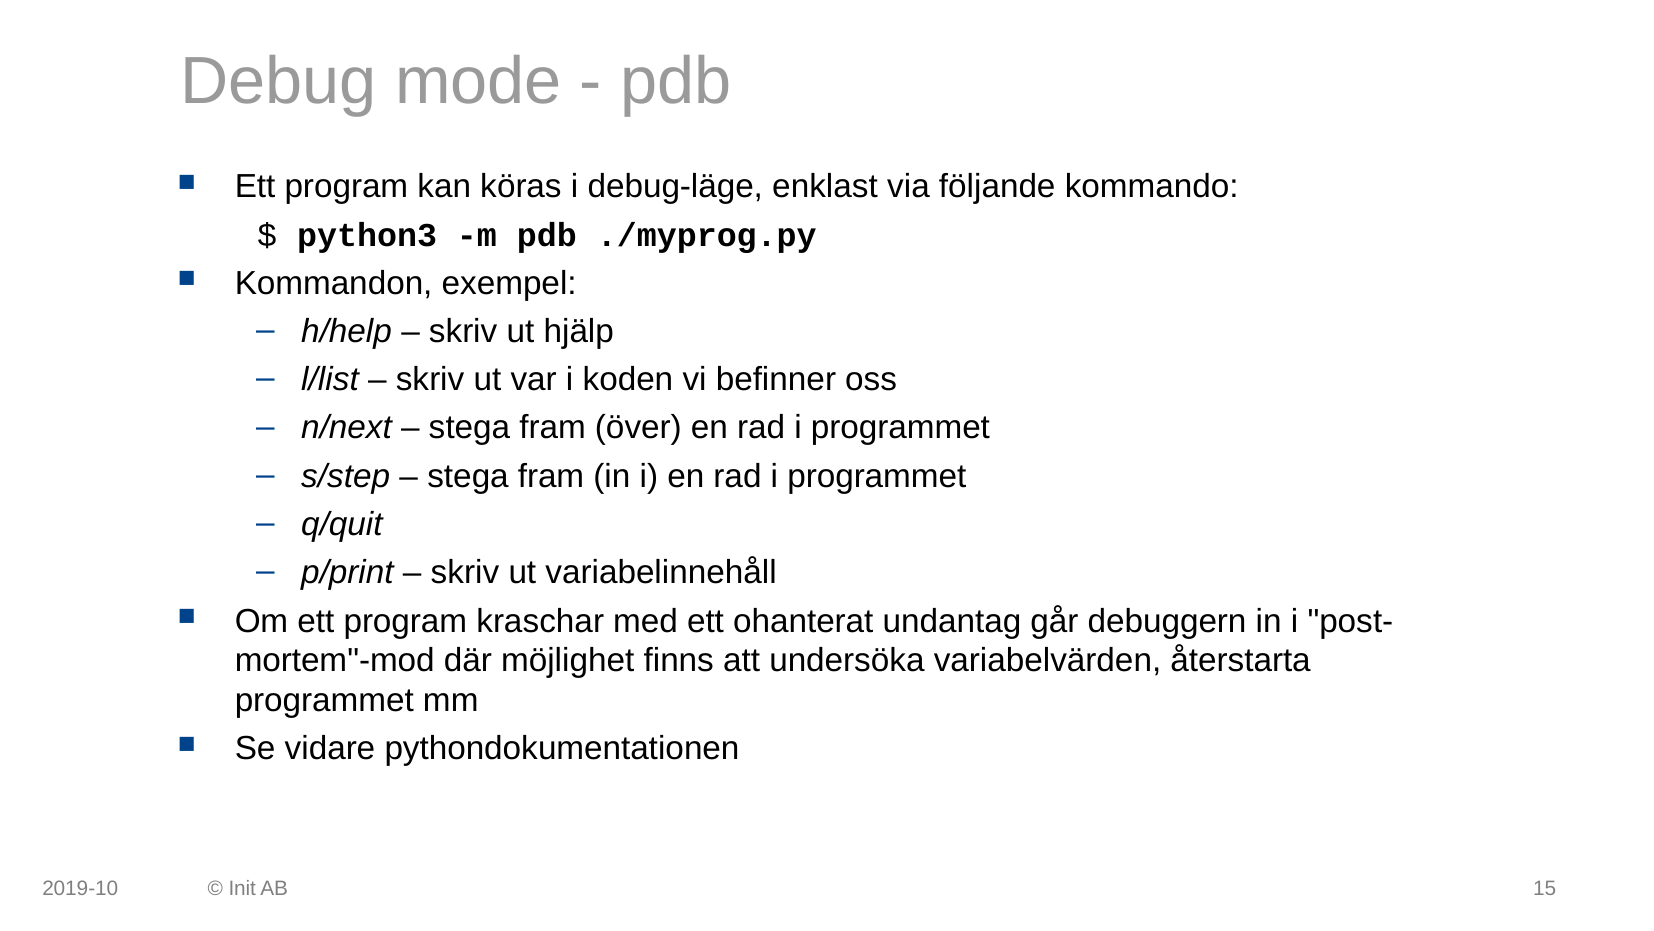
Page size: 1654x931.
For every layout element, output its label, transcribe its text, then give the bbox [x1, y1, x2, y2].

text_box <nummer> [1488, 857, 1571, 908]
text_box 2019-10 [27, 857, 166, 908]
text_box © Init AB [192, 857, 1461, 908]
text_box Debug mode - pdb [165, 0, 1489, 125]
text_box Ett program kan köras i debug-läge, enklast via följande kommando: $ python3 -m pdb ./myprog.py Kommandon, exempel: h/help – skriv ut hjälp l/list – skriv ut var i koden vi befinner oss n/next – stega fram (över) en rad i programmet s/step – stega fram (in i) en rad i programmet q/quit p/print – skriv ut variabelinnehåll Om ett program kraschar med ett ohanterat undantag går debuggern in i "post-mortem"-mod där möjlighet finns att undersöka variabelvärden, återstarta programmet mm Se vidare pythondokumentationen [165, 156, 1489, 796]
